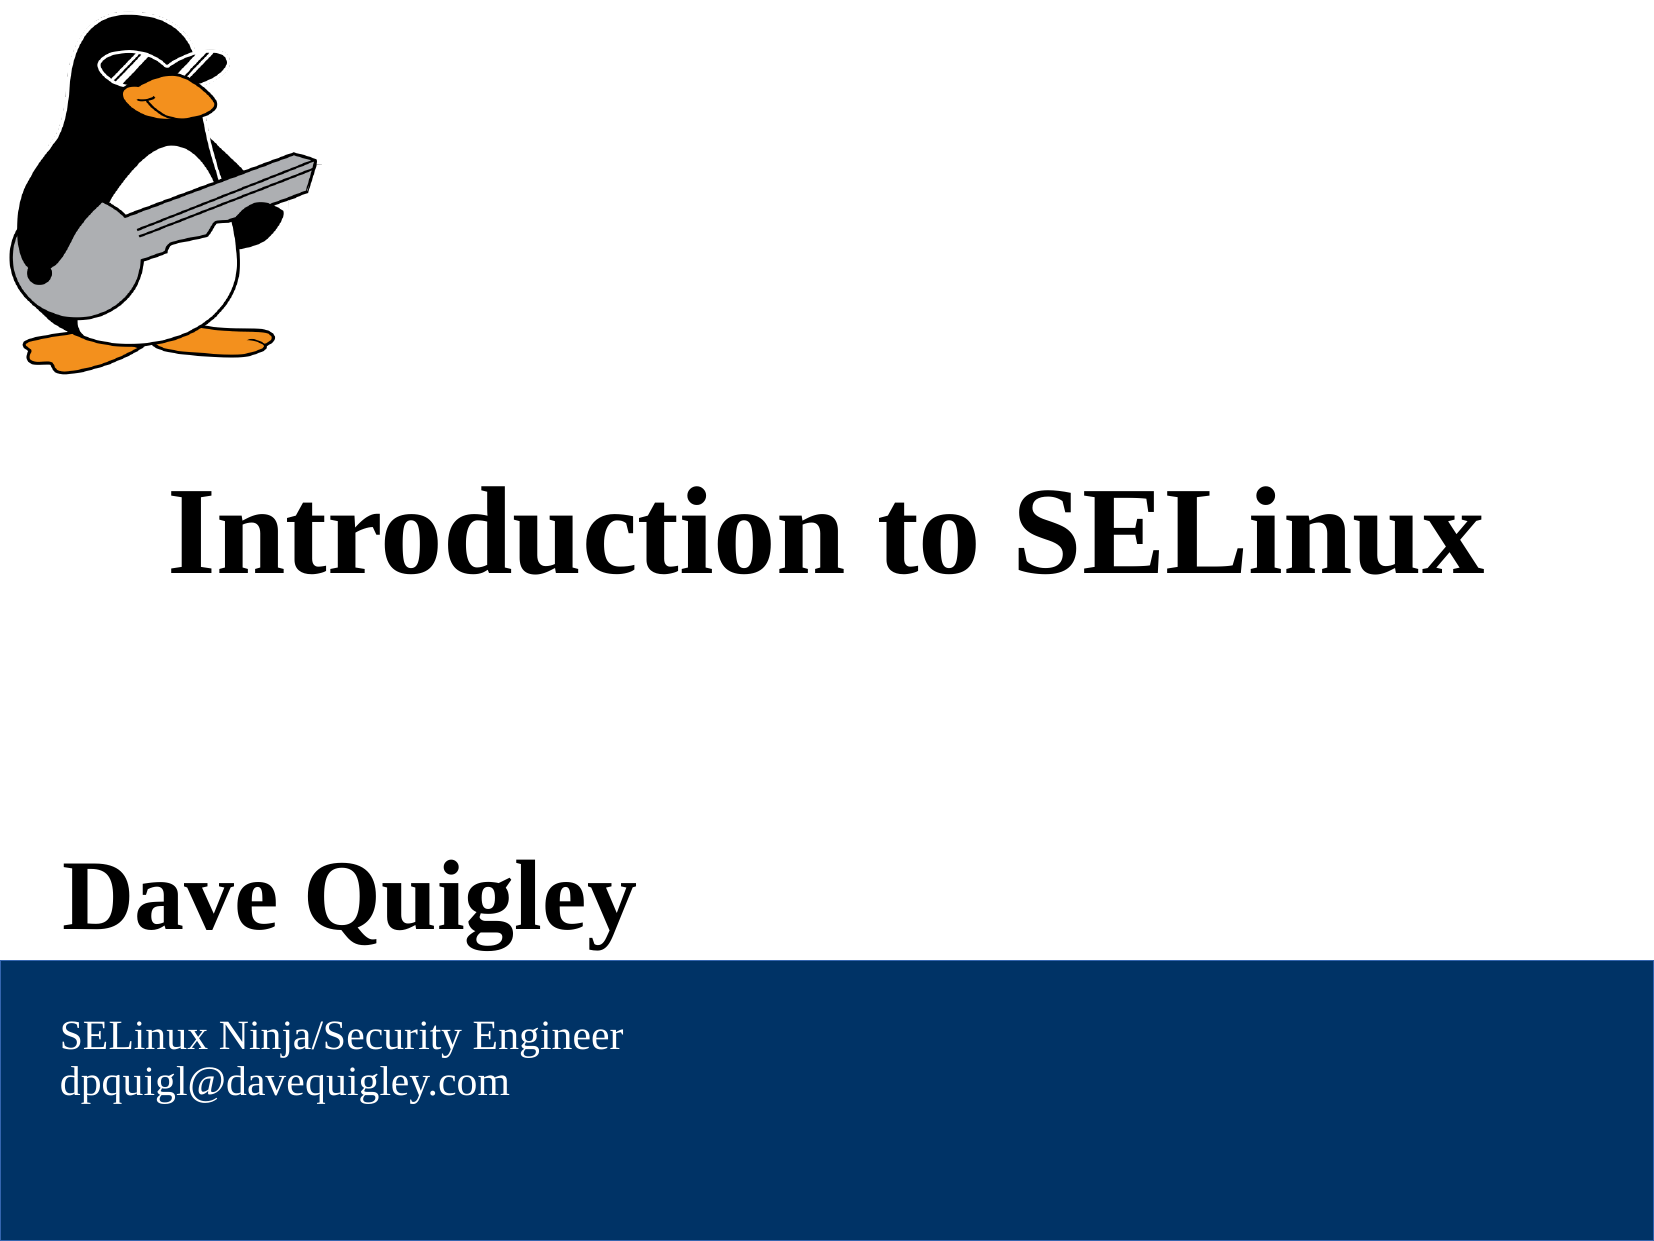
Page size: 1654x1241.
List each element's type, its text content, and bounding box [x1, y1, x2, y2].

title Introduction to SELinux [82, 393, 1571, 671]
text_box Dave Quigley [47, 833, 768, 959]
picture [6, 0, 322, 388]
text_box SELinux Ninja/Security Engineer dpquigl@davequigley.com [45, 1004, 811, 1205]
text_box [0, 960, 1654, 1241]
